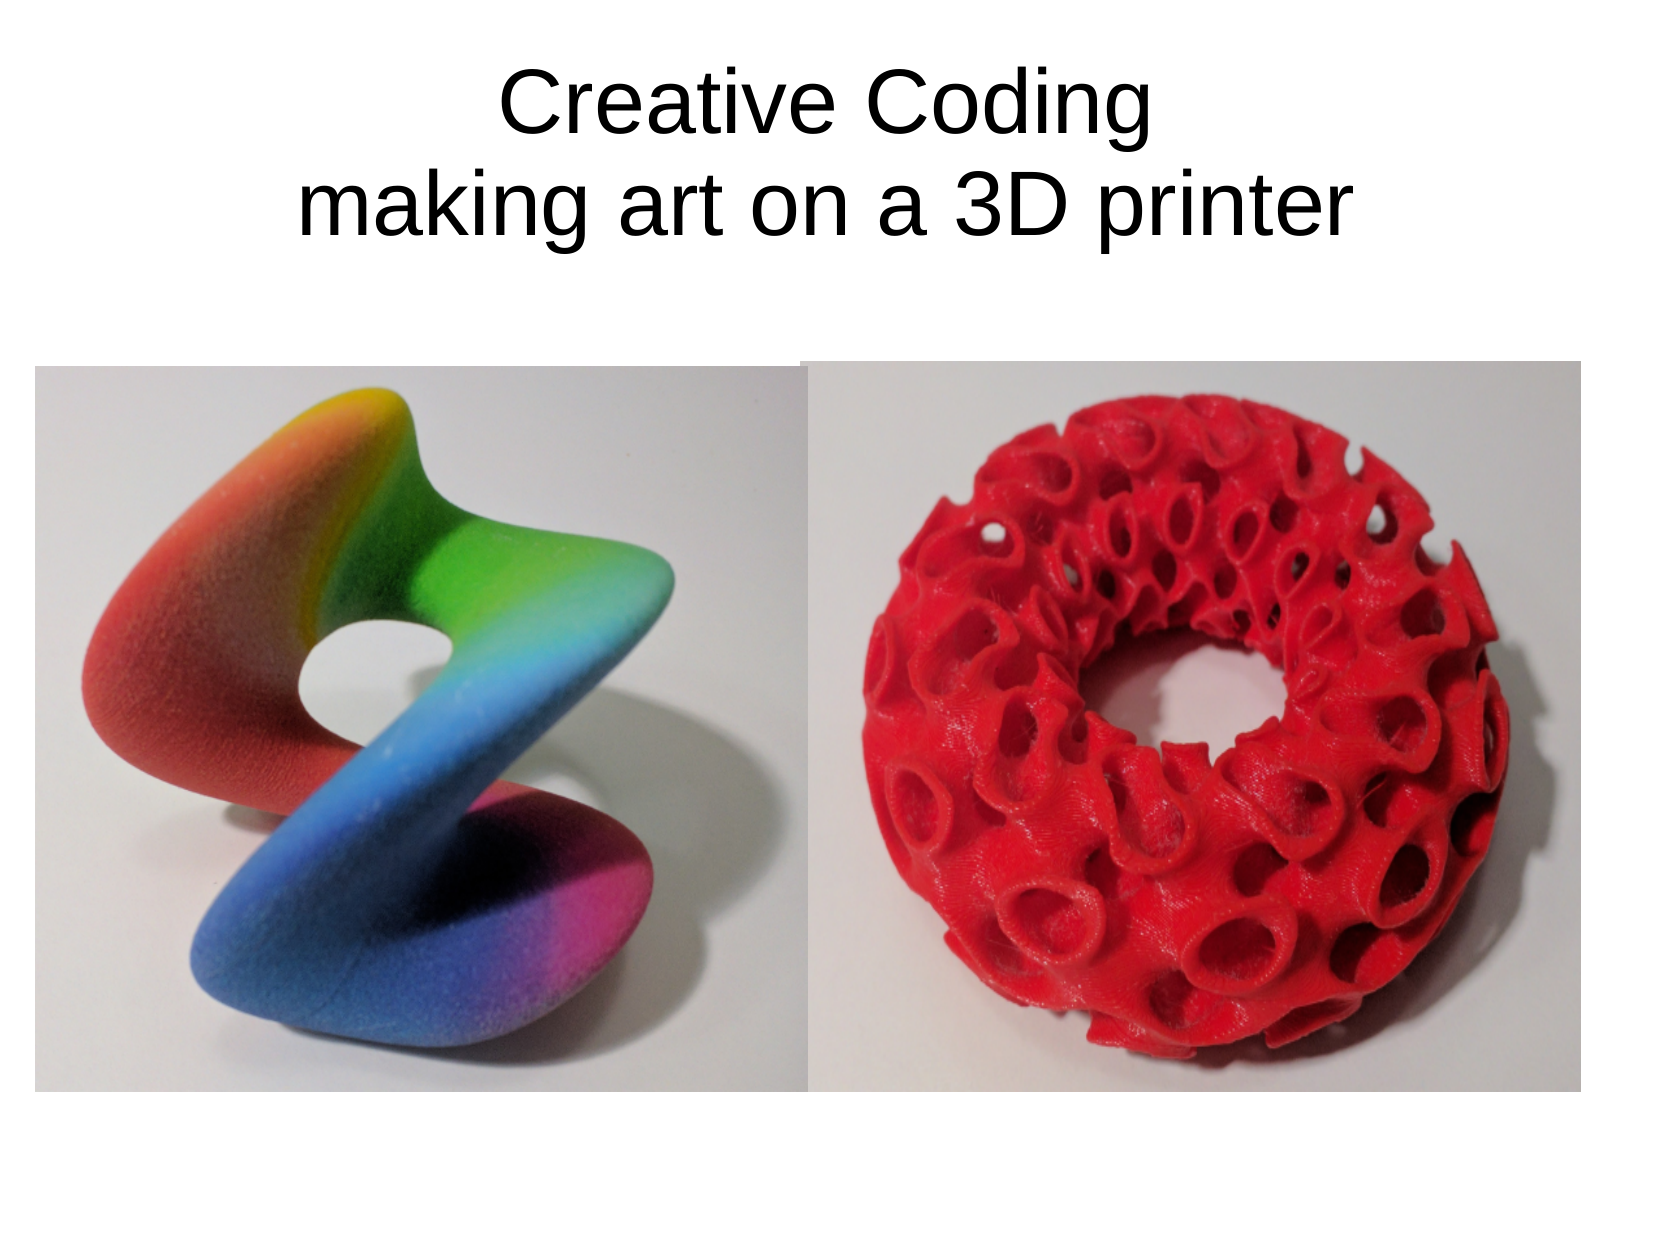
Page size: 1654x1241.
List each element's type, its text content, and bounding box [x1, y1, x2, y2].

title Creative Coding making art on a 3D printer [82, 49, 1571, 257]
picture [35, 361, 1581, 1092]
